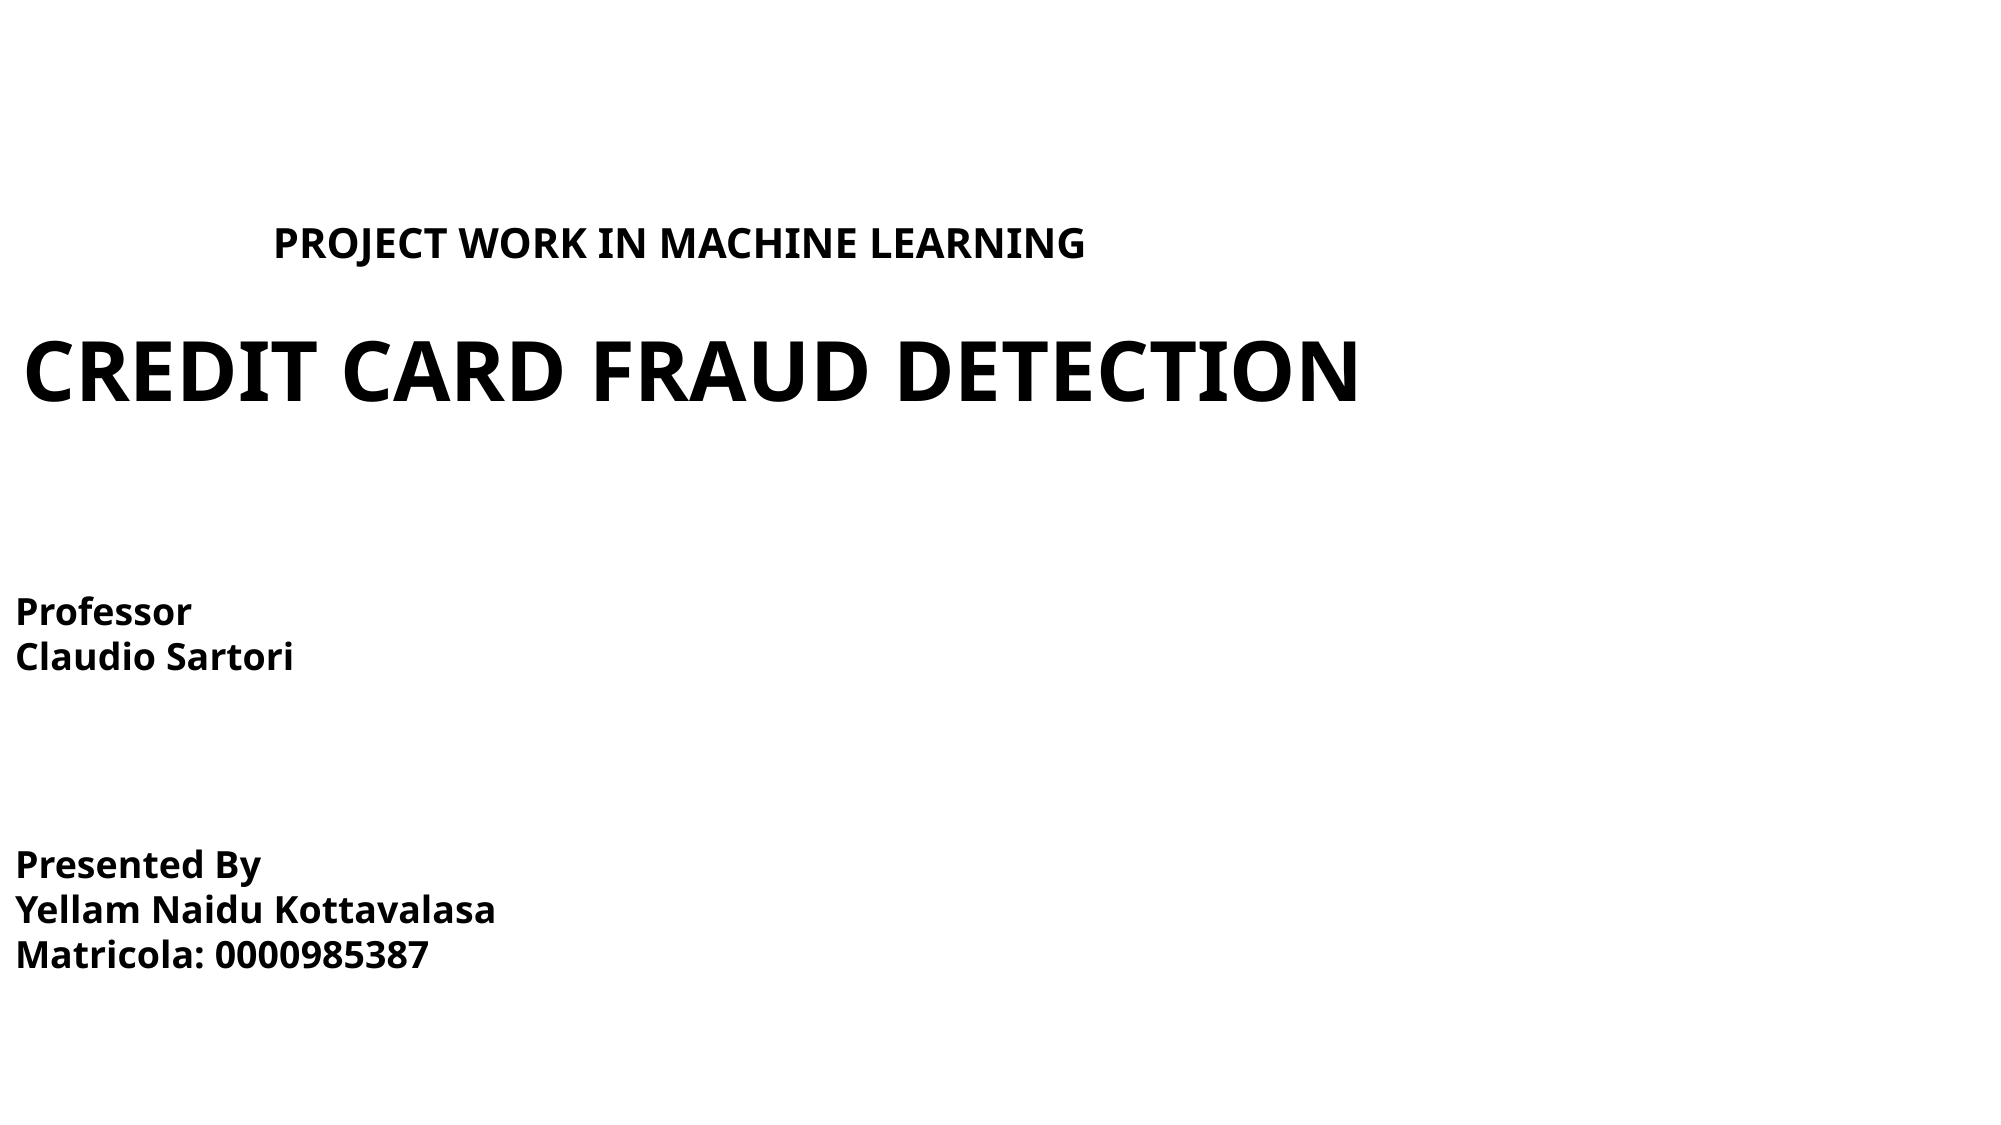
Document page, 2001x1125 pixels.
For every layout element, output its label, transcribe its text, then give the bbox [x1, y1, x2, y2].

text_box Professor Claudio Sartori [0, 580, 589, 687]
text_box PROJECT WORK IN MACHINE LEARNING CREDIT CARD FRAUD DETECTION [0, 191, 1413, 405]
text_box Presented By Yellam Naidu Kottavalasa Matricola: 0000985387 [0, 833, 563, 985]
